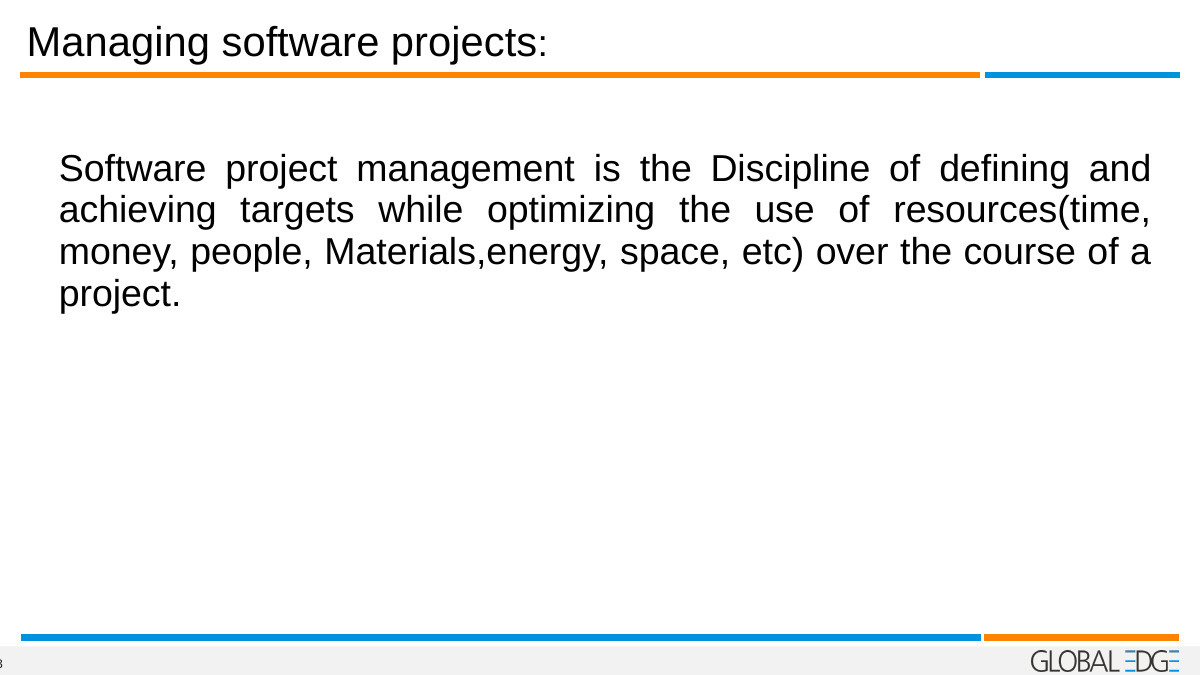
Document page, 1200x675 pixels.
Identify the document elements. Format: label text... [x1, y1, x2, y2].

text_box Software project management is the Discipline of defining and achieving targets while optimizing the use of resources(time, money, people, Materials,energy, space, etc) over the course of a project. [44, 139, 1167, 407]
text_box Managing software projects: [11, 11, 745, 74]
picture [1031, 650, 1179, 672]
